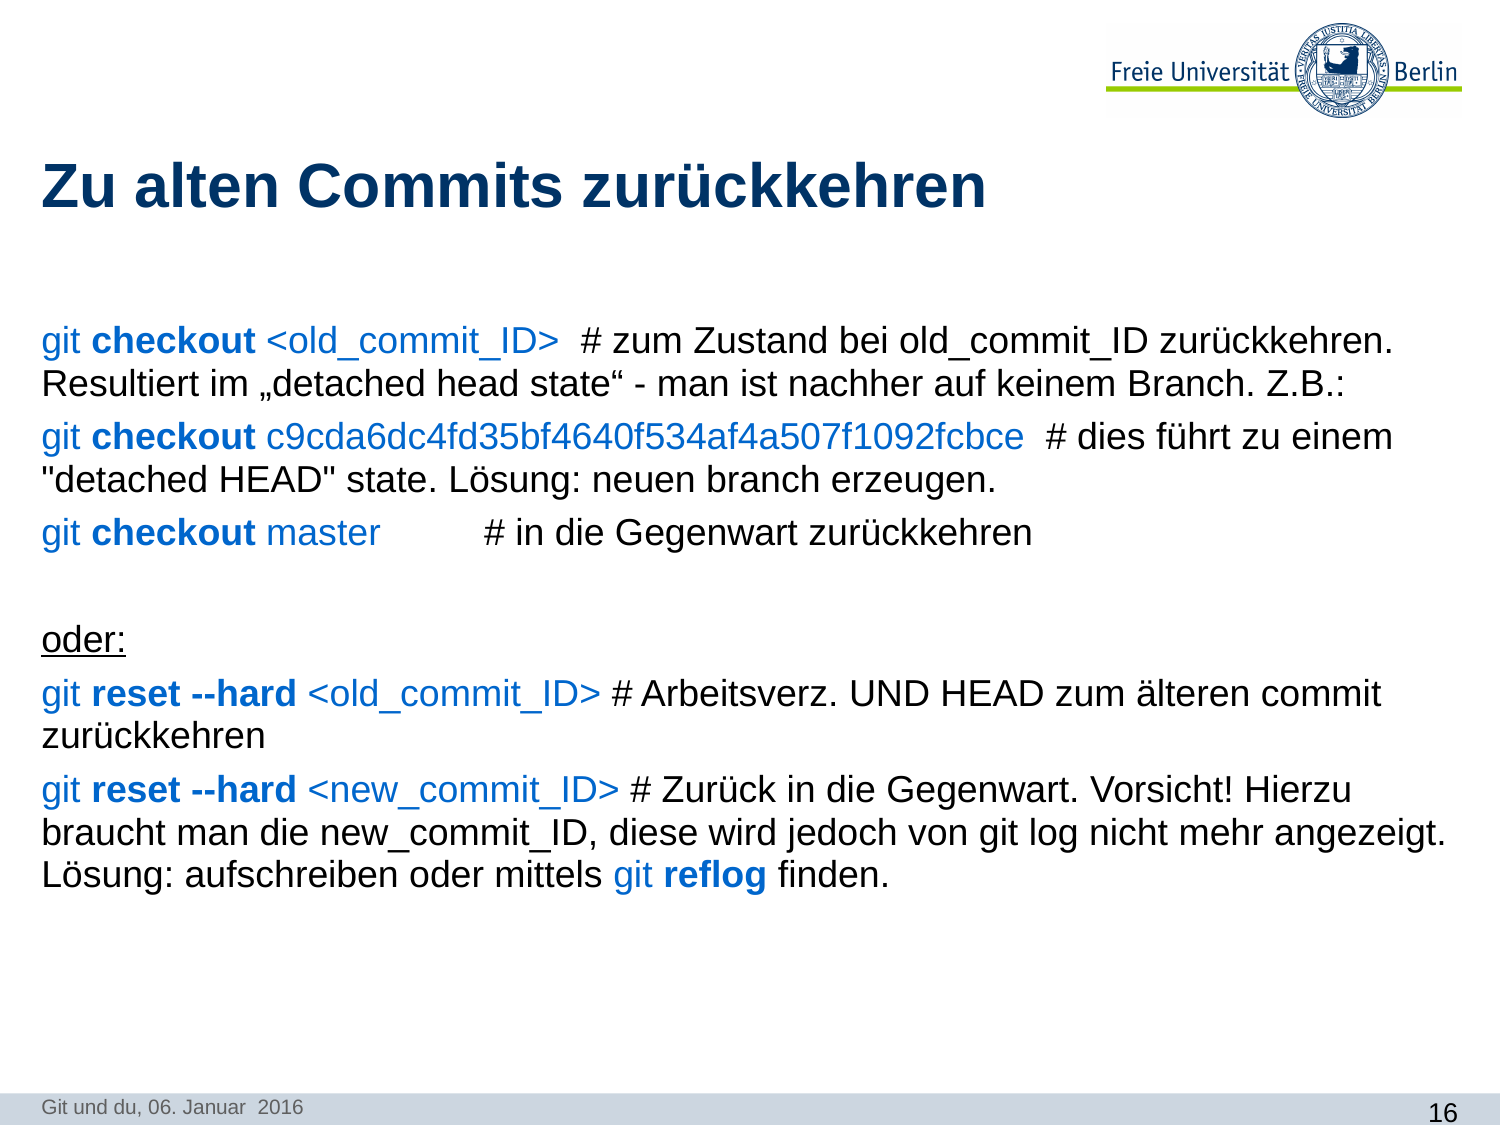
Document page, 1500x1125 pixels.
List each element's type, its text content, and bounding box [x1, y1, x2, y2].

list git checkout <old_commit_ID> # zum Zustand bei old_commit_ID zurückkehren. Resultiert im „detached head state“ - man ist nachher auf keinem Branch. Z.B.: git checkout c9cda6dc4fd35bf4640f534af4a507f1092fcbce # dies führt zu einem "detached HEAD" state. Lösung: neuen branch erzeugen. git checkout master # in die Gegenwart zurückkehren oder: git reset --hard <old_commit_ID> # Arbeitsverz. UND HEAD zum älteren commit zurückkehren git reset --hard <new_commit_ID> # Zurück in die Gegenwart. Vorsicht! Hierzu braucht man die new_commit_ID, diese wird jedoch von git log nicht mehr angezeigt. Lösung: aufschreiben oder mittels git reflog finden. [41, 265, 1460, 1064]
title Zu alten Commits zurückkehren [41, 150, 1460, 221]
picture [1106, 23, 1462, 118]
